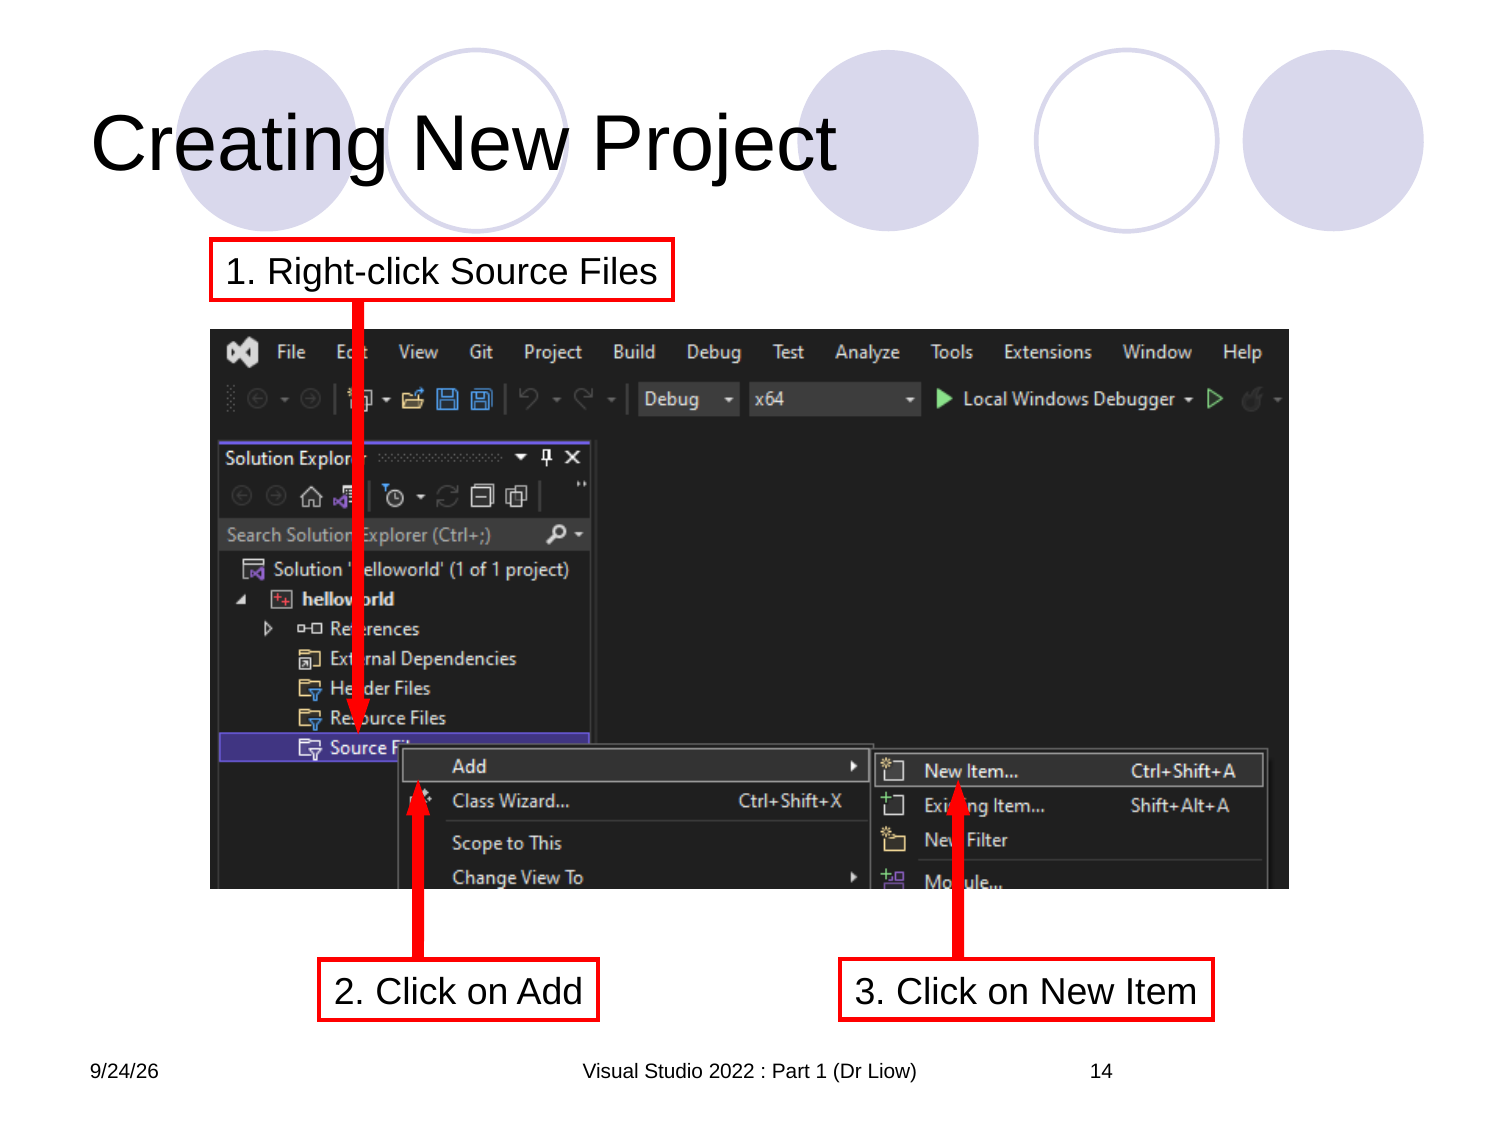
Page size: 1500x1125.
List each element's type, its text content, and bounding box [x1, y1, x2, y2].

picture [210, 329, 1289, 889]
text_box 1/11/22 [74, 1049, 426, 1101]
text_box 1. Right-click Source Files [210, 239, 674, 300]
text_box Visual Studio 2022 : Part 1 (Dr Liow) [512, 1049, 988, 1101]
title Creating New Project [75, 45, 1426, 233]
text_box 3. Click on New Item [839, 959, 1214, 1020]
text_box <number> [1074, 1049, 1426, 1101]
text_box 2. Click on Add [318, 959, 599, 1021]
